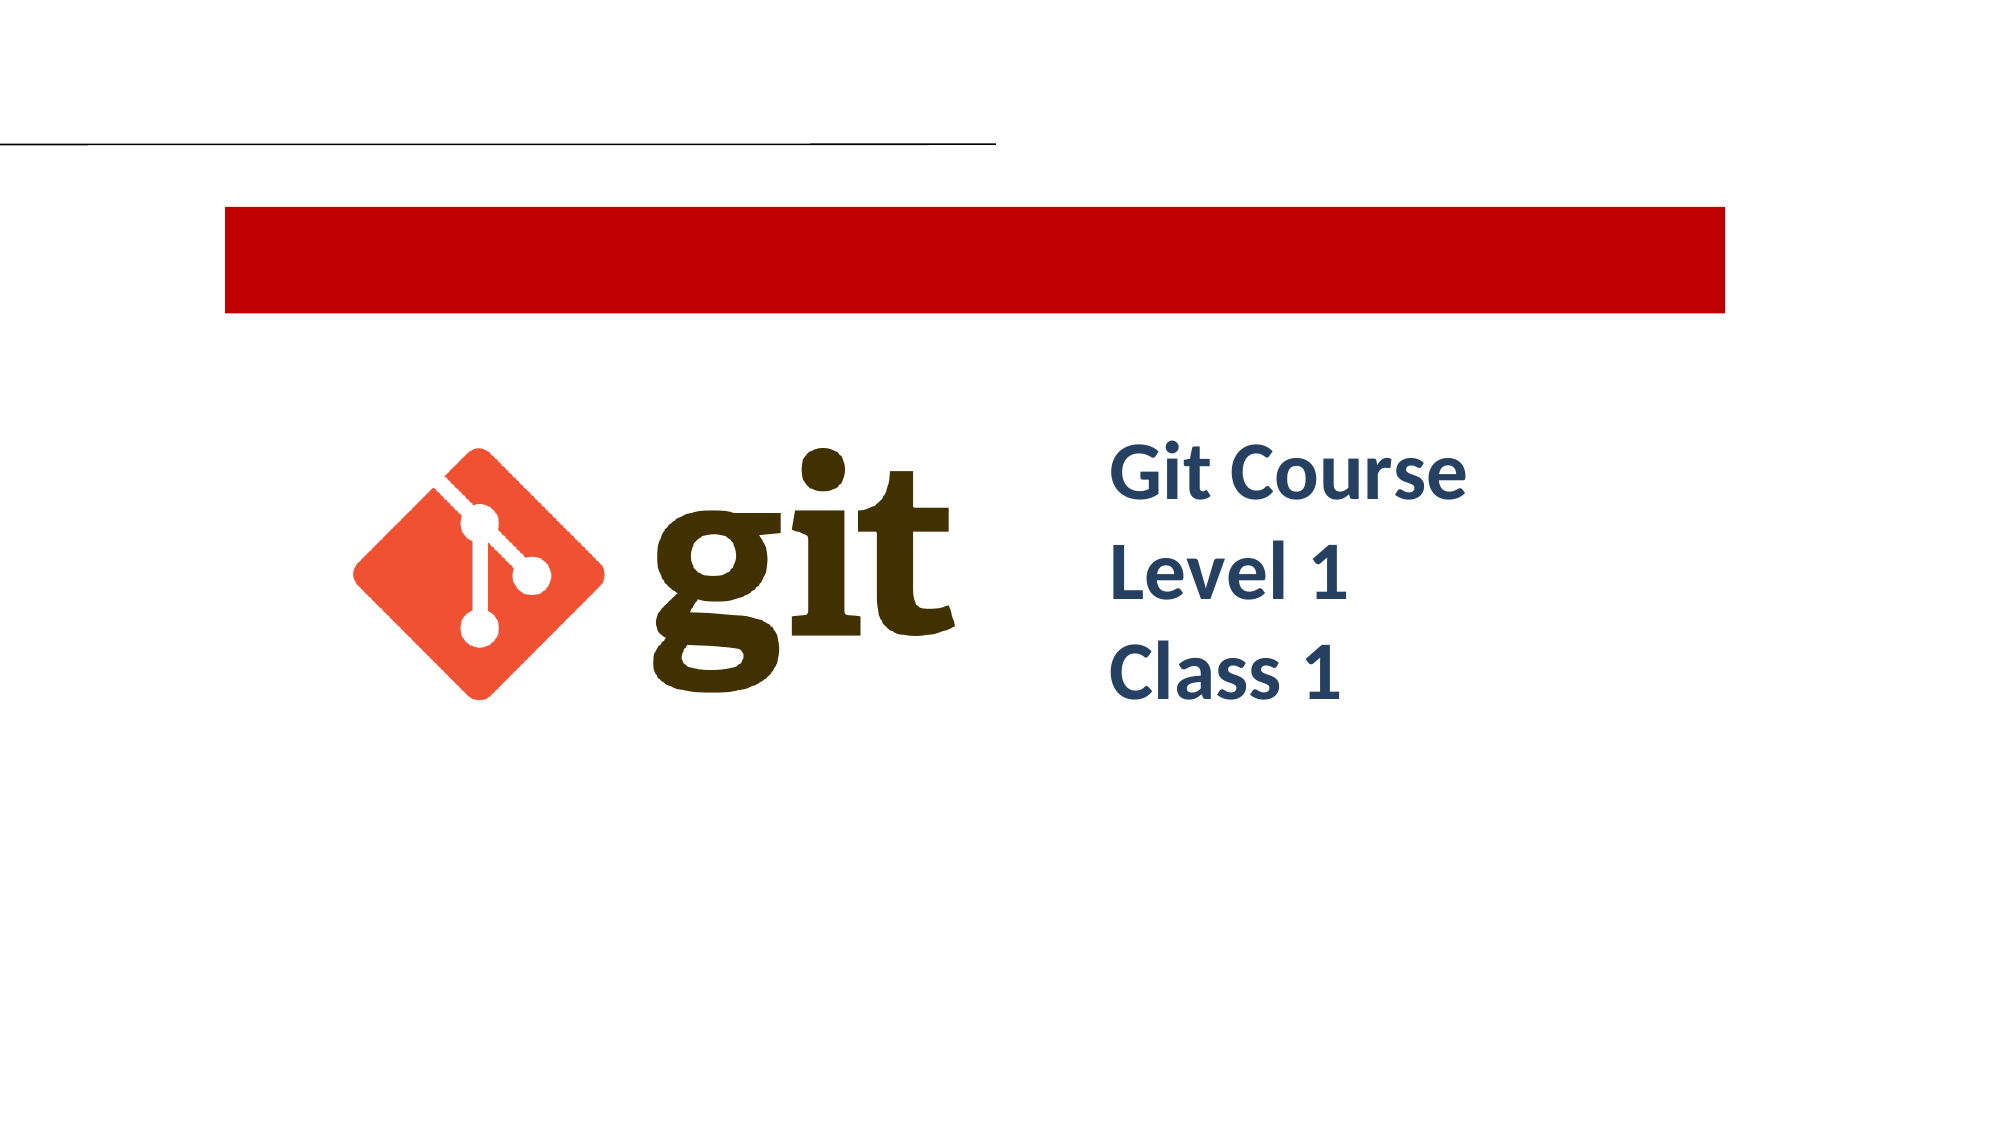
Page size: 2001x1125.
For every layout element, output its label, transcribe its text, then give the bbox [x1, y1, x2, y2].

text_box Git Course Level 1 Class 1 [1095, 408, 1584, 874]
picture [353, 448, 955, 700]
text_box [225, 140, 1726, 314]
